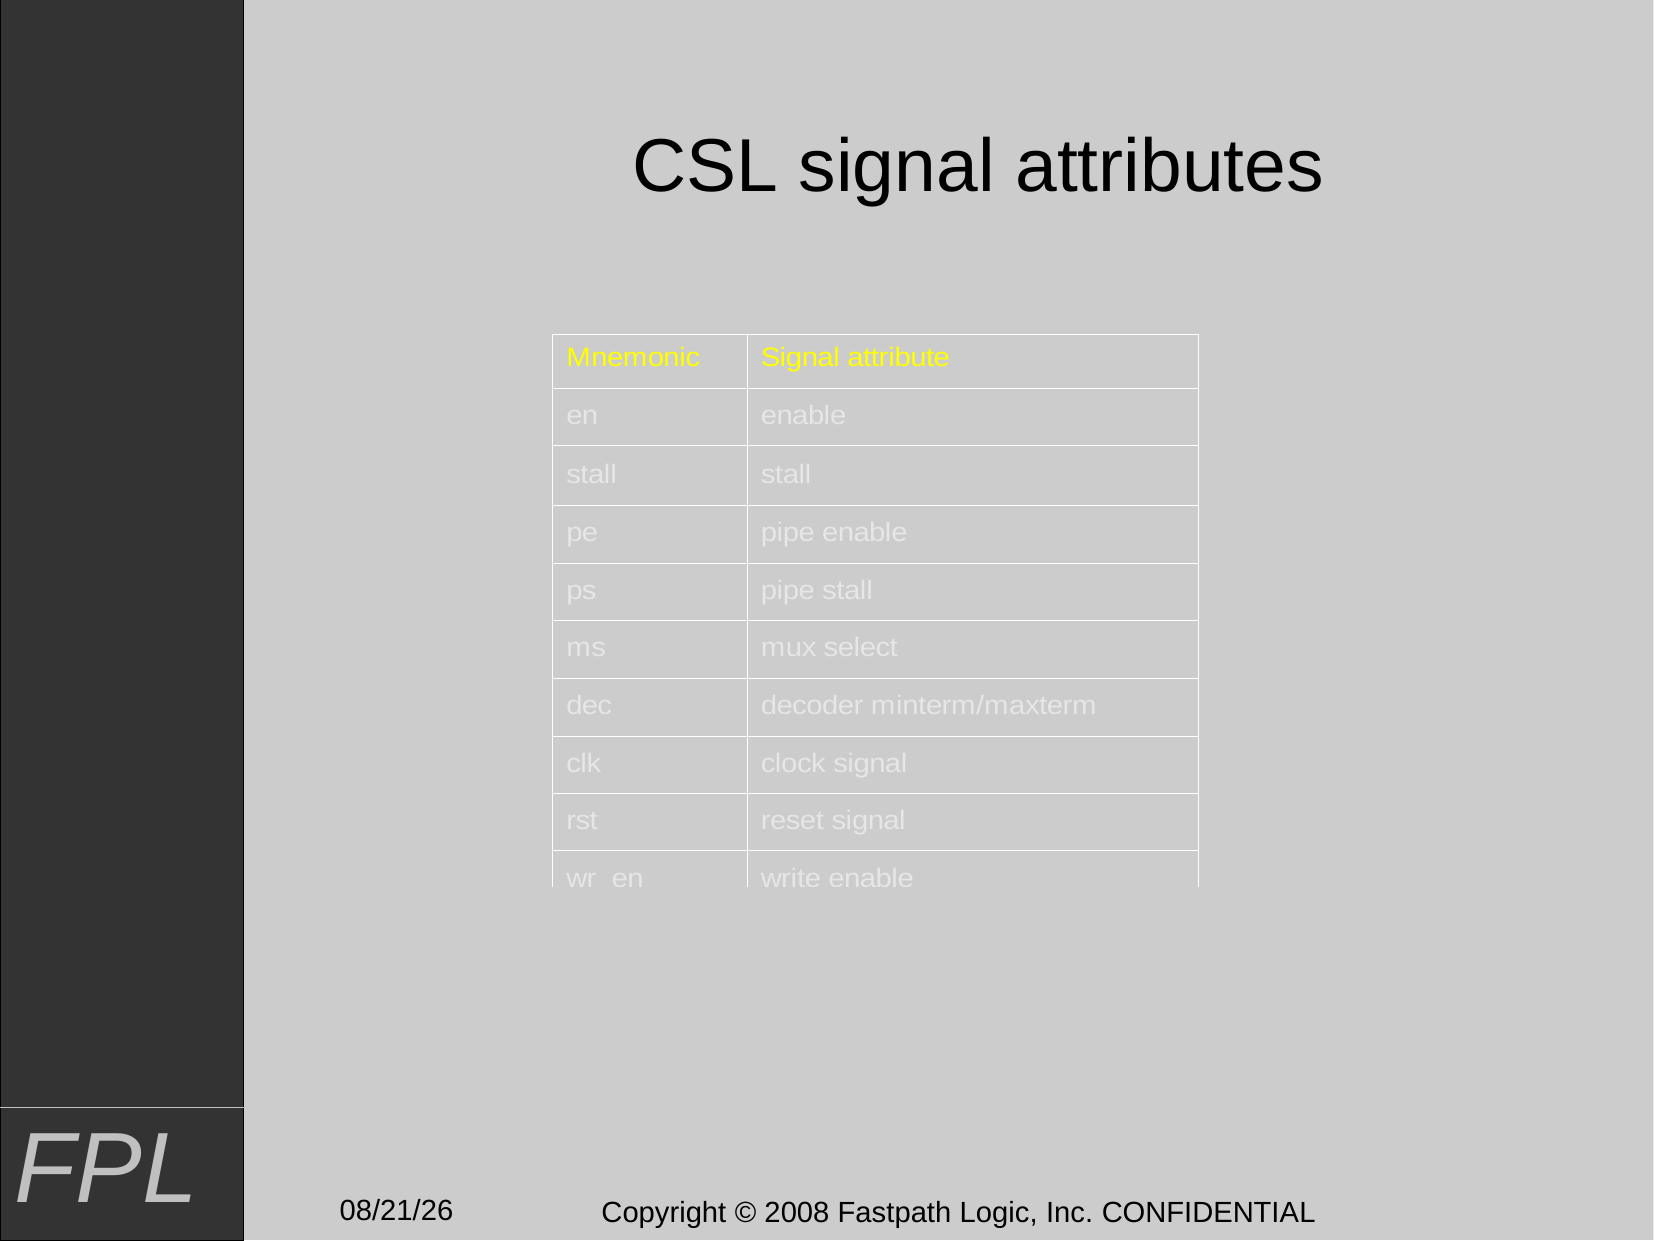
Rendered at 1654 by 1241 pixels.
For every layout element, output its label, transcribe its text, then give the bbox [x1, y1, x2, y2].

chart [550, 332, 1200, 887]
title CSL signal attributes [427, 57, 1530, 274]
